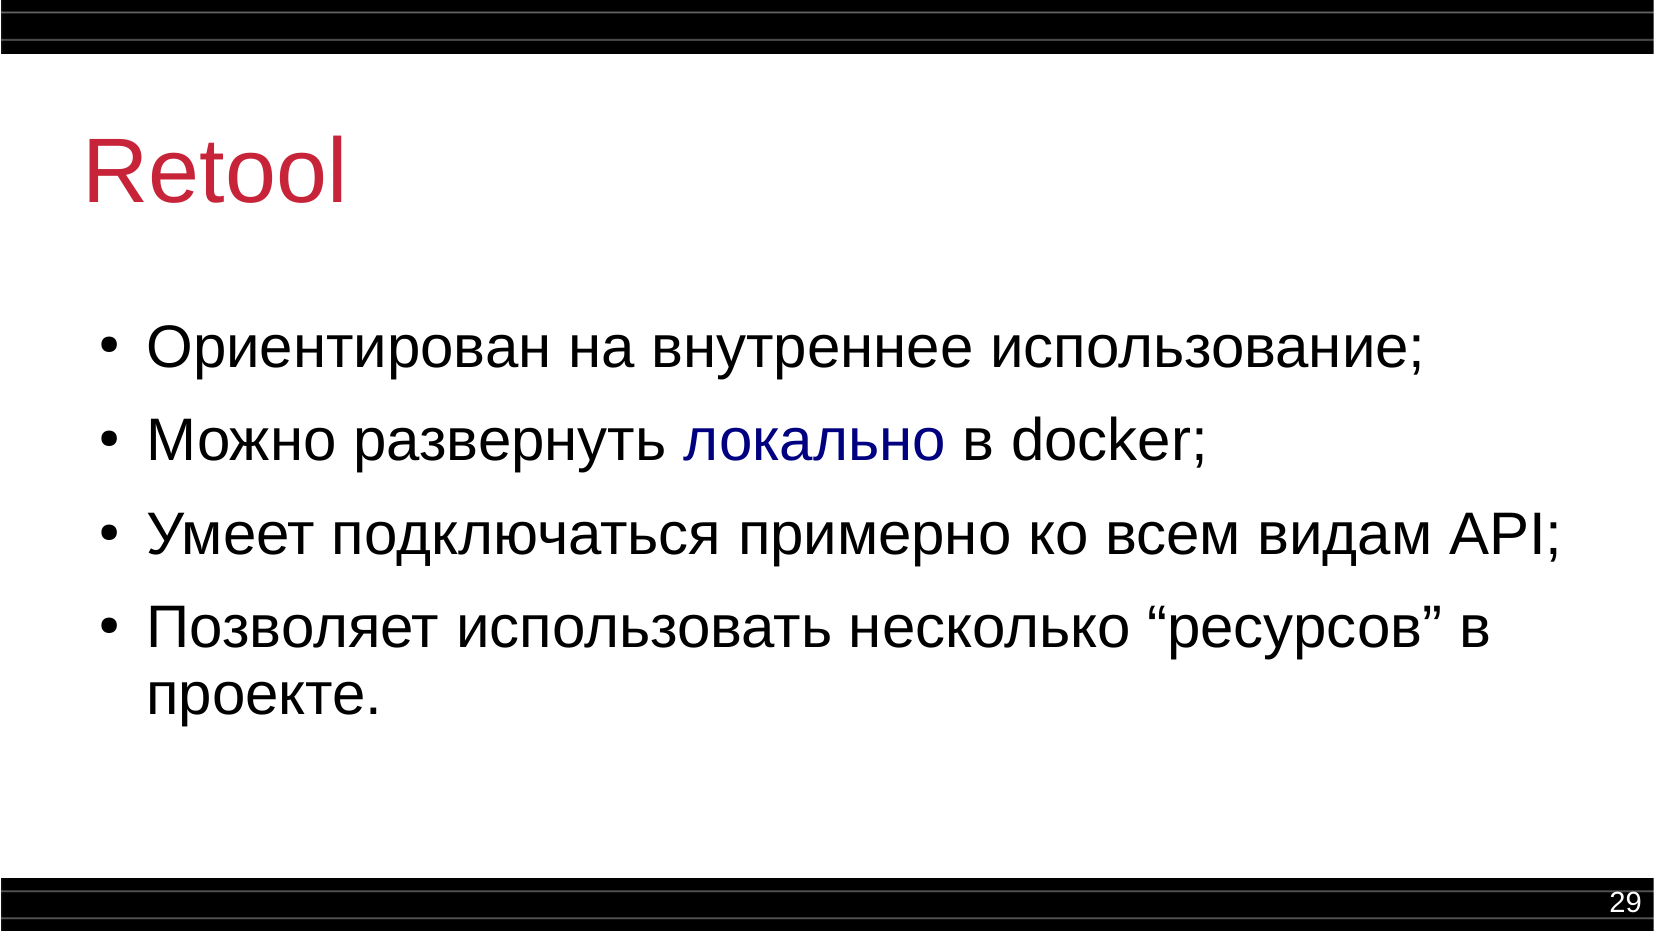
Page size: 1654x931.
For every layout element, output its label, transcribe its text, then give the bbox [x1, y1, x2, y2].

title Retool [82, 92, 1571, 249]
picture [1, 878, 1654, 931]
picture [1, 0, 1654, 54]
list Ориентирован на внутреннее использование; Можно развернуть локально в docker; Умеет подключаться примерно ко всем видам API; Позволяет использовать несколько “ресурсов” в проекте. [82, 312, 1571, 799]
